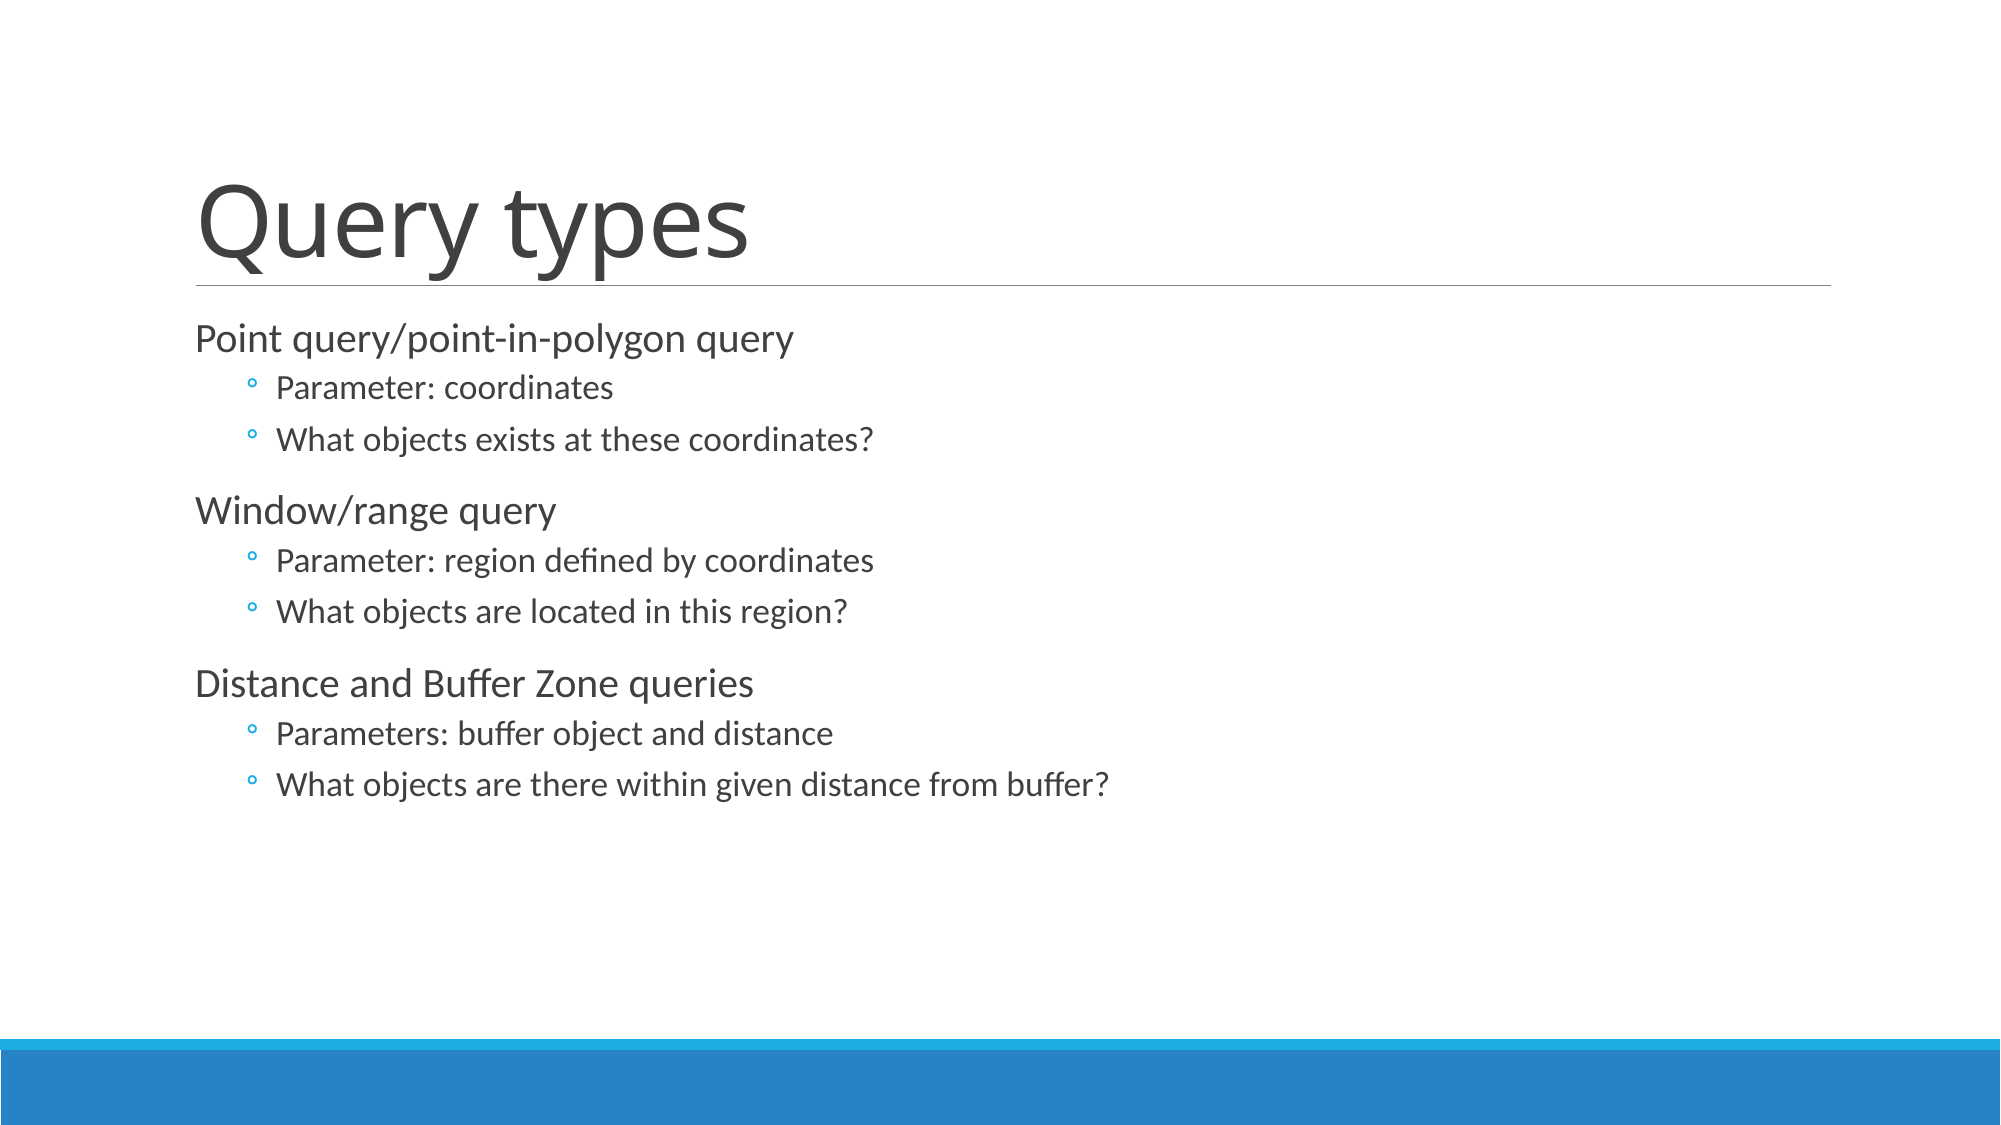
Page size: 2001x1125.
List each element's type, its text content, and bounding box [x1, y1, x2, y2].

title Query types [180, 47, 1831, 286]
list Point query/point-in-polygon query Parameter: coordinates What objects exists at these coordinates? Window/range query Parameter: region defined by coordinates What objects are located in this region? Distance and Buffer Zone queries Parameters: buffer object and distance What objects are there within given distance from buffer? [180, 302, 1831, 963]
